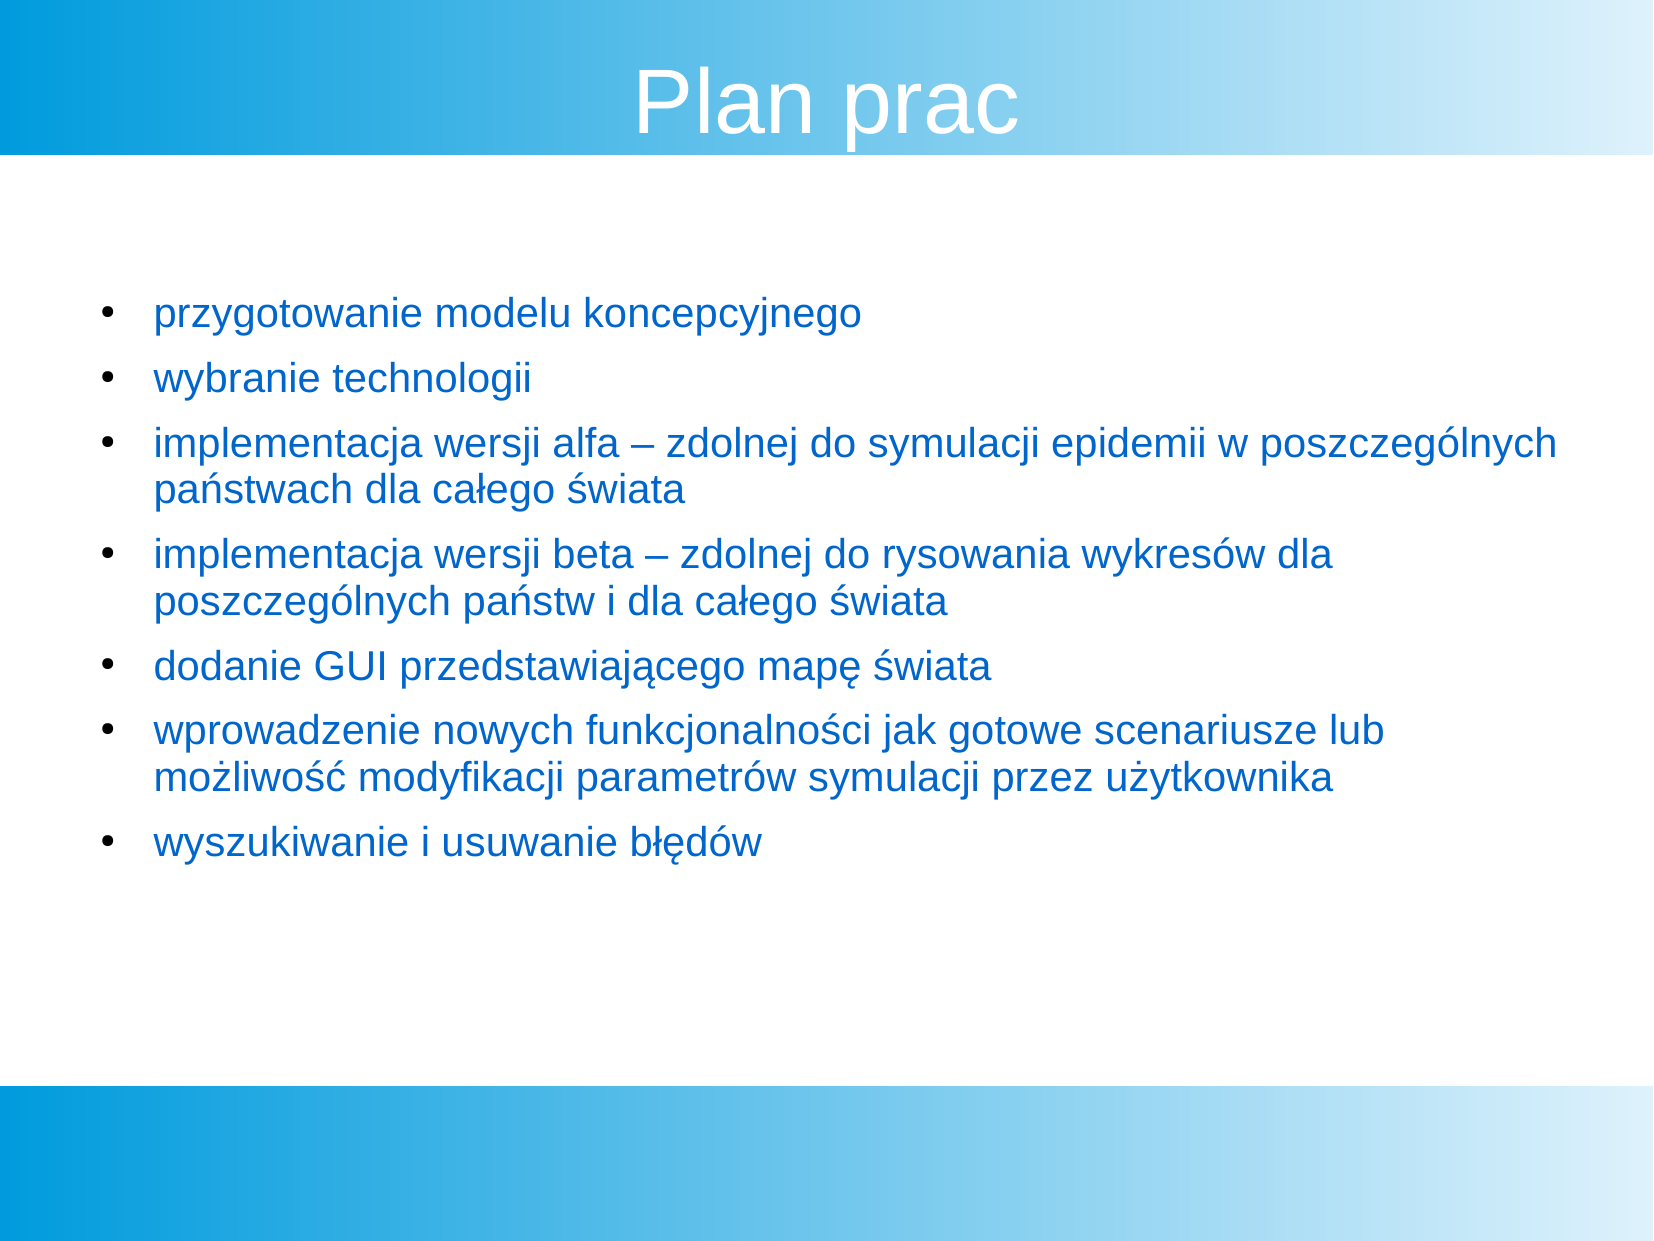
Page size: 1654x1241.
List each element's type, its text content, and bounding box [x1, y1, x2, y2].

list przygotowanie modelu koncepcyjnego wybranie technologii implementacja wersji alfa – zdolnej do symulacji epidemii w poszczególnych państwach dla całego świata implementacja wersji beta – zdolnej do rysowania wykresów dla poszczególnych państw i dla całego świata dodanie GUI przedstawiającego mapę świata wprowadzenie nowych funkcjonalności jak gotowe scenariusze lub możliwość modyfikacji parametrów symulacji przez użytkownika wyszukiwanie i usuwanie błędów [82, 290, 1571, 1010]
title Plan prac [82, 49, 1571, 155]
